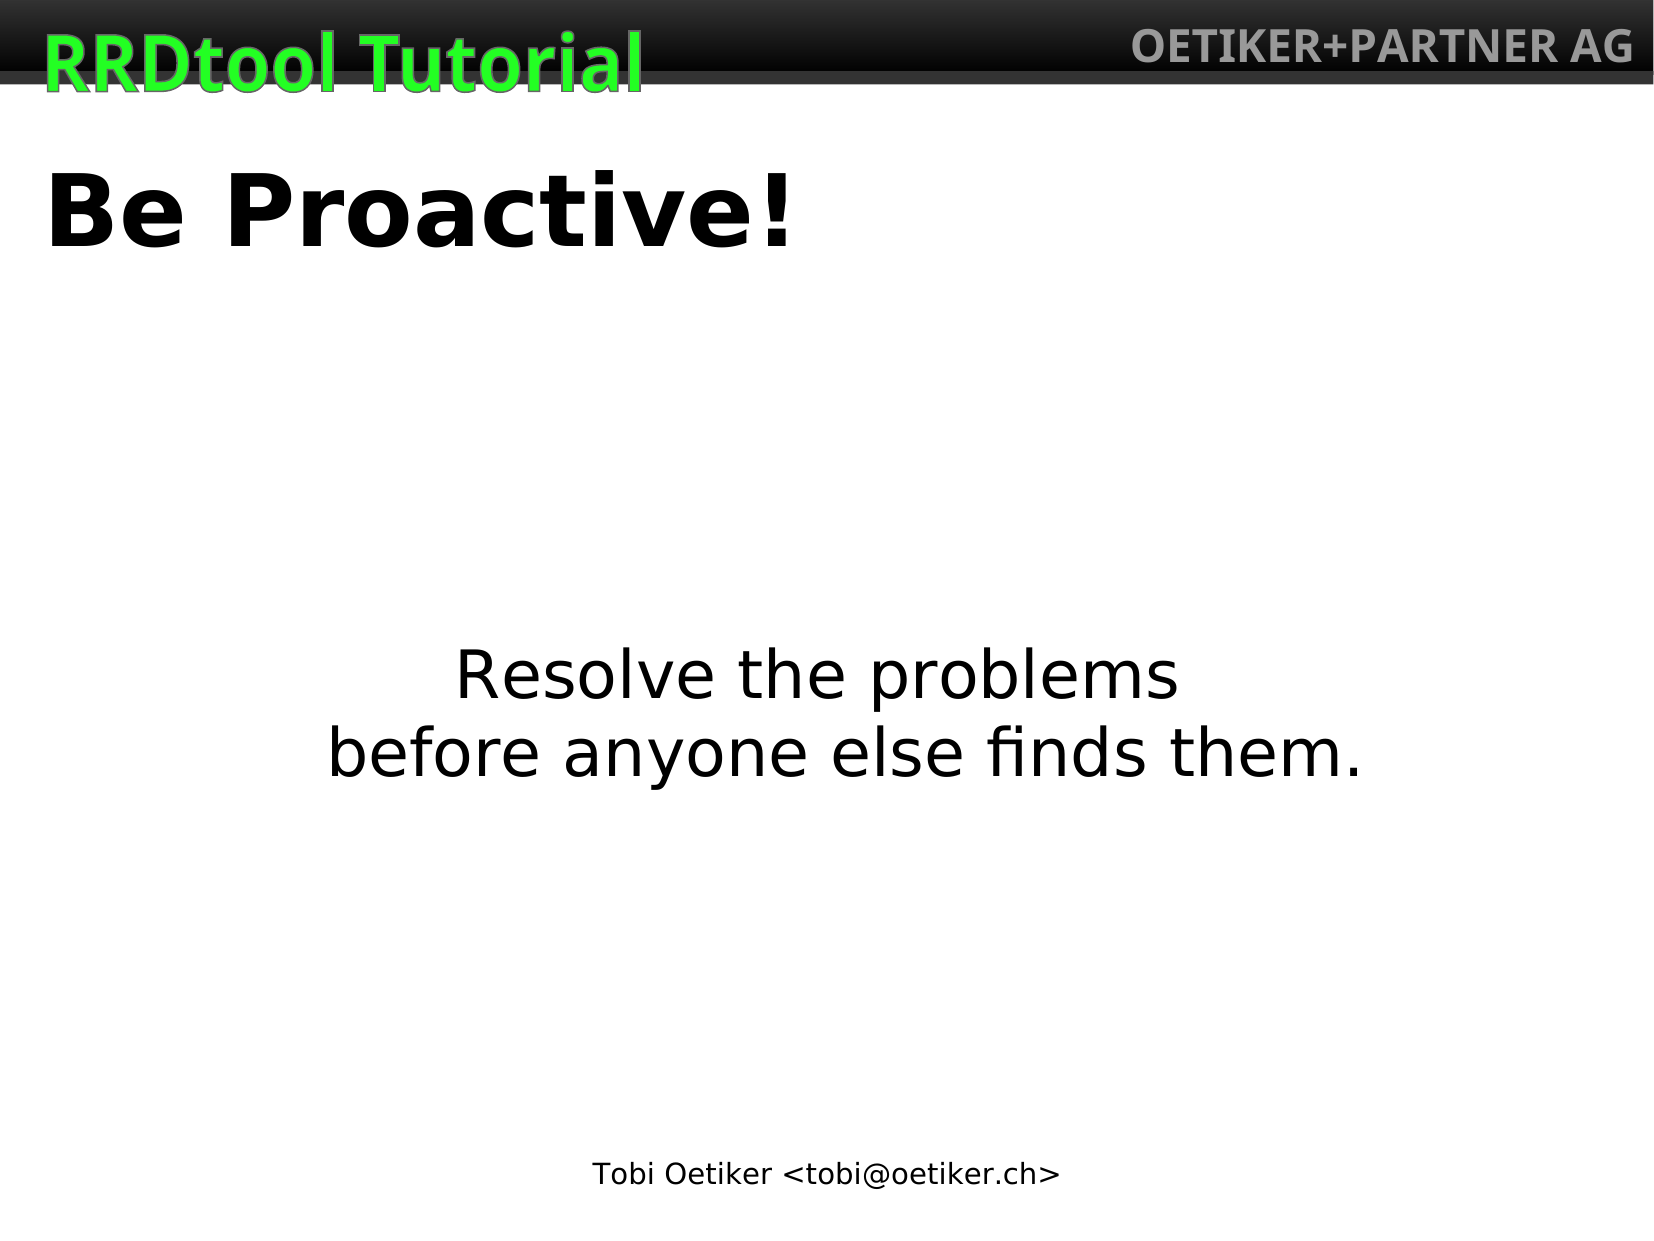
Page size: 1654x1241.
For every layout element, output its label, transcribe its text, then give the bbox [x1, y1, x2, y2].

subtitle Resolve the problems before anyone else finds them. [50, 329, 1571, 1099]
title Be Proactive! [43, 137, 1582, 287]
